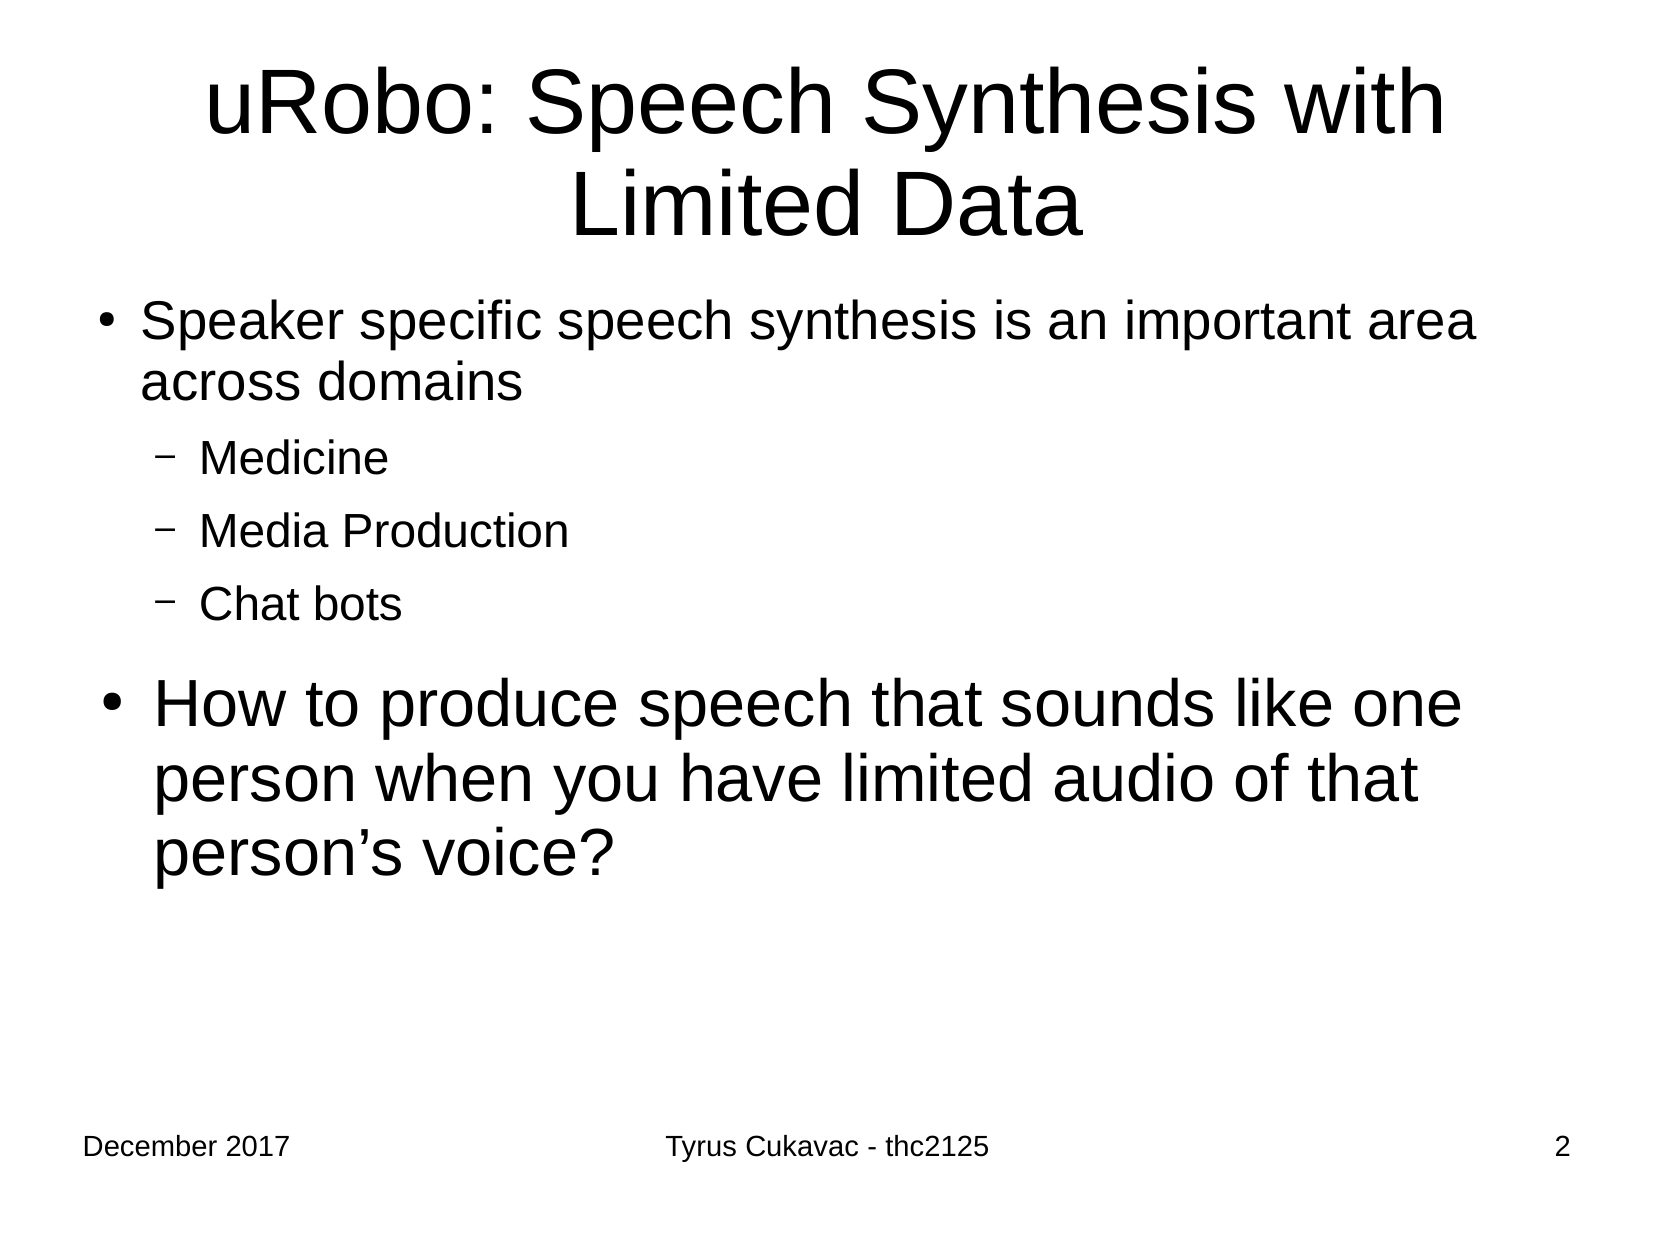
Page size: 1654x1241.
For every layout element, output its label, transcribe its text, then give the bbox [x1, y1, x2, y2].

list Speaker specific speech synthesis is an important area across domains Medicine Media Production Chat bots [82, 290, 1571, 634]
title uRobo: Speech Synthesis with Limited Data [82, 49, 1571, 257]
list How to produce speech that sounds like one person when you have limited audio of that person’s voice? [82, 665, 1571, 1009]
